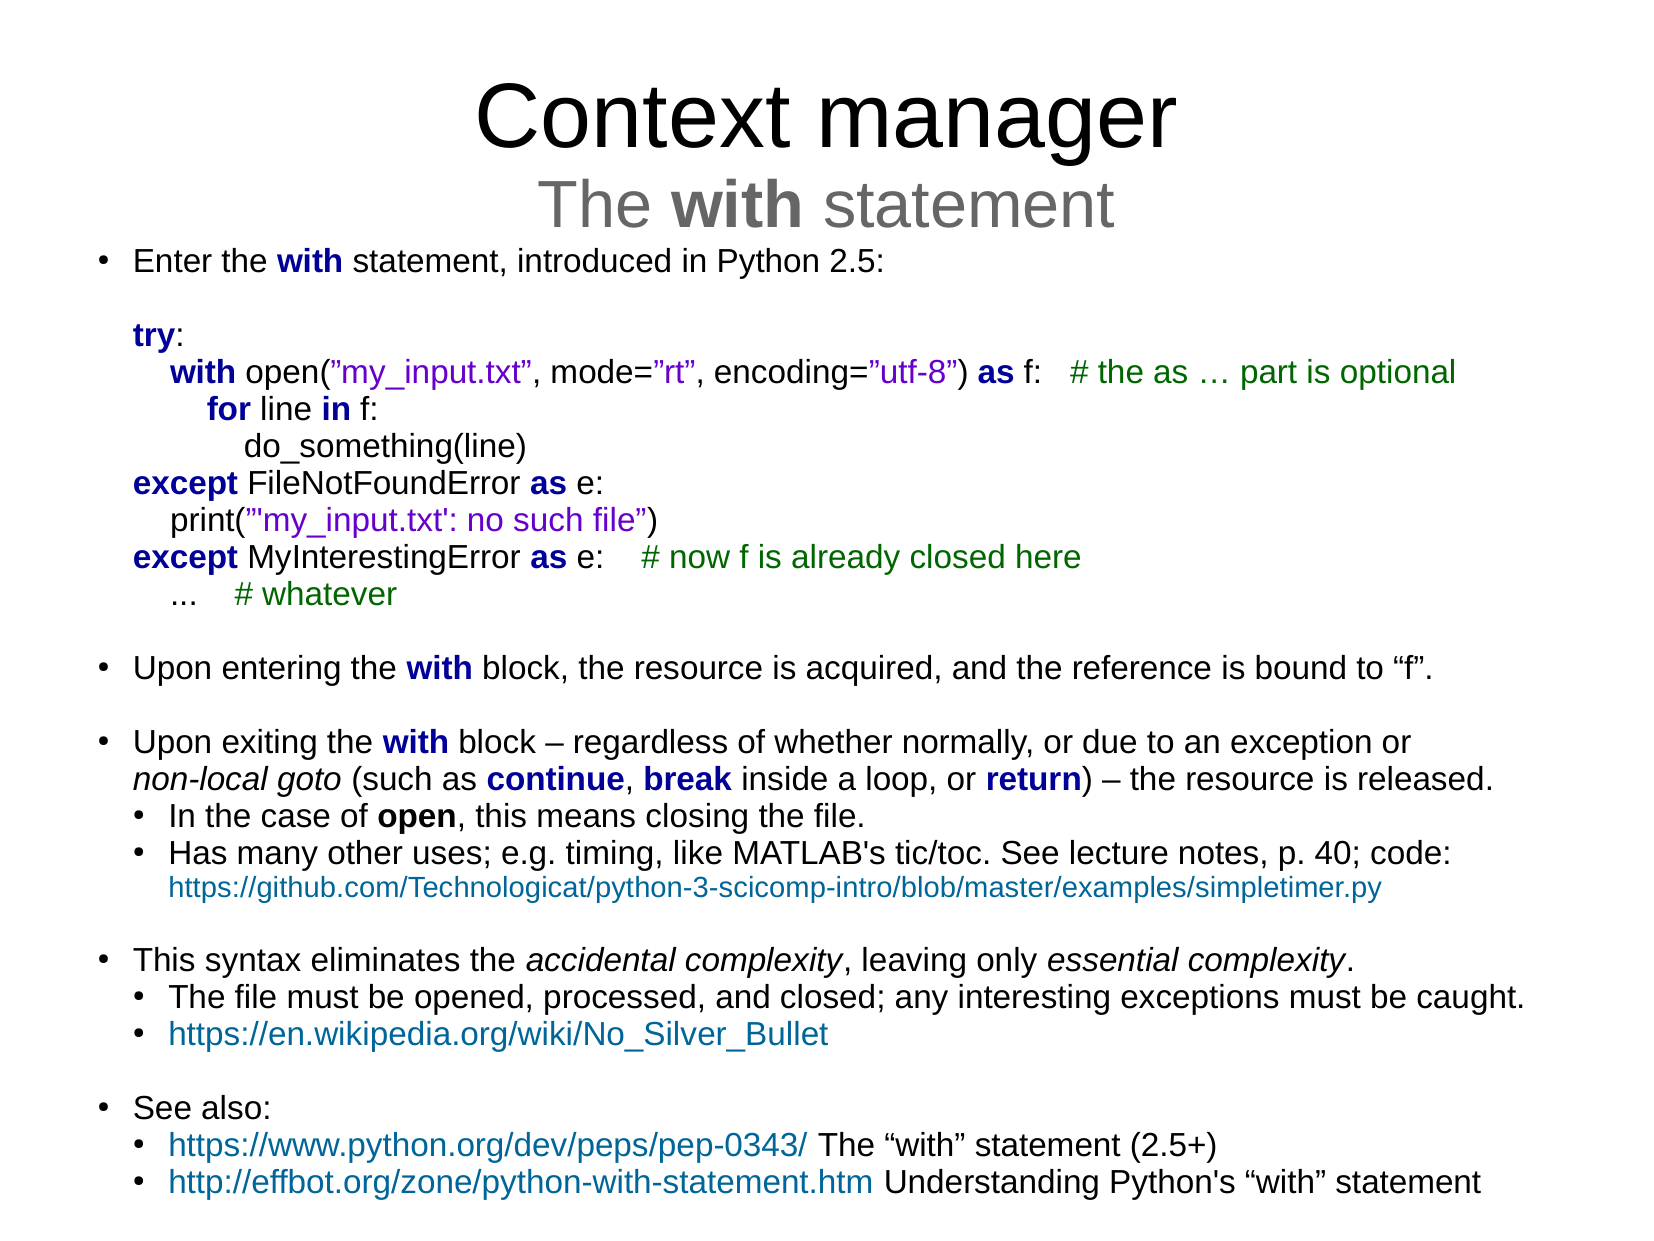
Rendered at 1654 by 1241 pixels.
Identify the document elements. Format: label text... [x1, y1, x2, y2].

title Context manager The with statement [82, 49, 1571, 257]
text_box Enter the with statement, introduced in Python 2.5: try: with open(”my_input.txt”, mode=”rt”, encoding=”utf-8”) as f: # the as … part is optional for line in f: do_something(line) except FileNotFoundError as e: print(”'my_input.txt': no such file”) except MyInterestingError as e: # now f is already closed here ... # whatever Upon entering the with block, the resource is acquired, and the reference is bound to “f”. Upon exiting the with block – regardless of whether normally, or due to an exception or non-local goto (such as continue, break inside a loop, or return) – the resource is released. In the case of open, this means closing the file. Has many other uses; e.g. timing, like MATLAB's tic/toc. See lecture notes, p. 40; code: https://github.com/Technologicat/python-3-scicomp-intro/blob/master/examples/simpletimer.py This syntax eliminates the accidental complexity, leaving only essential complexity. The file must be opened, processed, and closed; any interesting exceptions must be caught. https://en.wikipedia.org/wiki/No_Silver_Bullet See also: https://www.python.org/dev/peps/pep-0343/ The “with” statement (2.5+) http://effbot.org/zone/python-with-statement.htm Understanding Python's “with” statement [82, 234, 1561, 1220]
